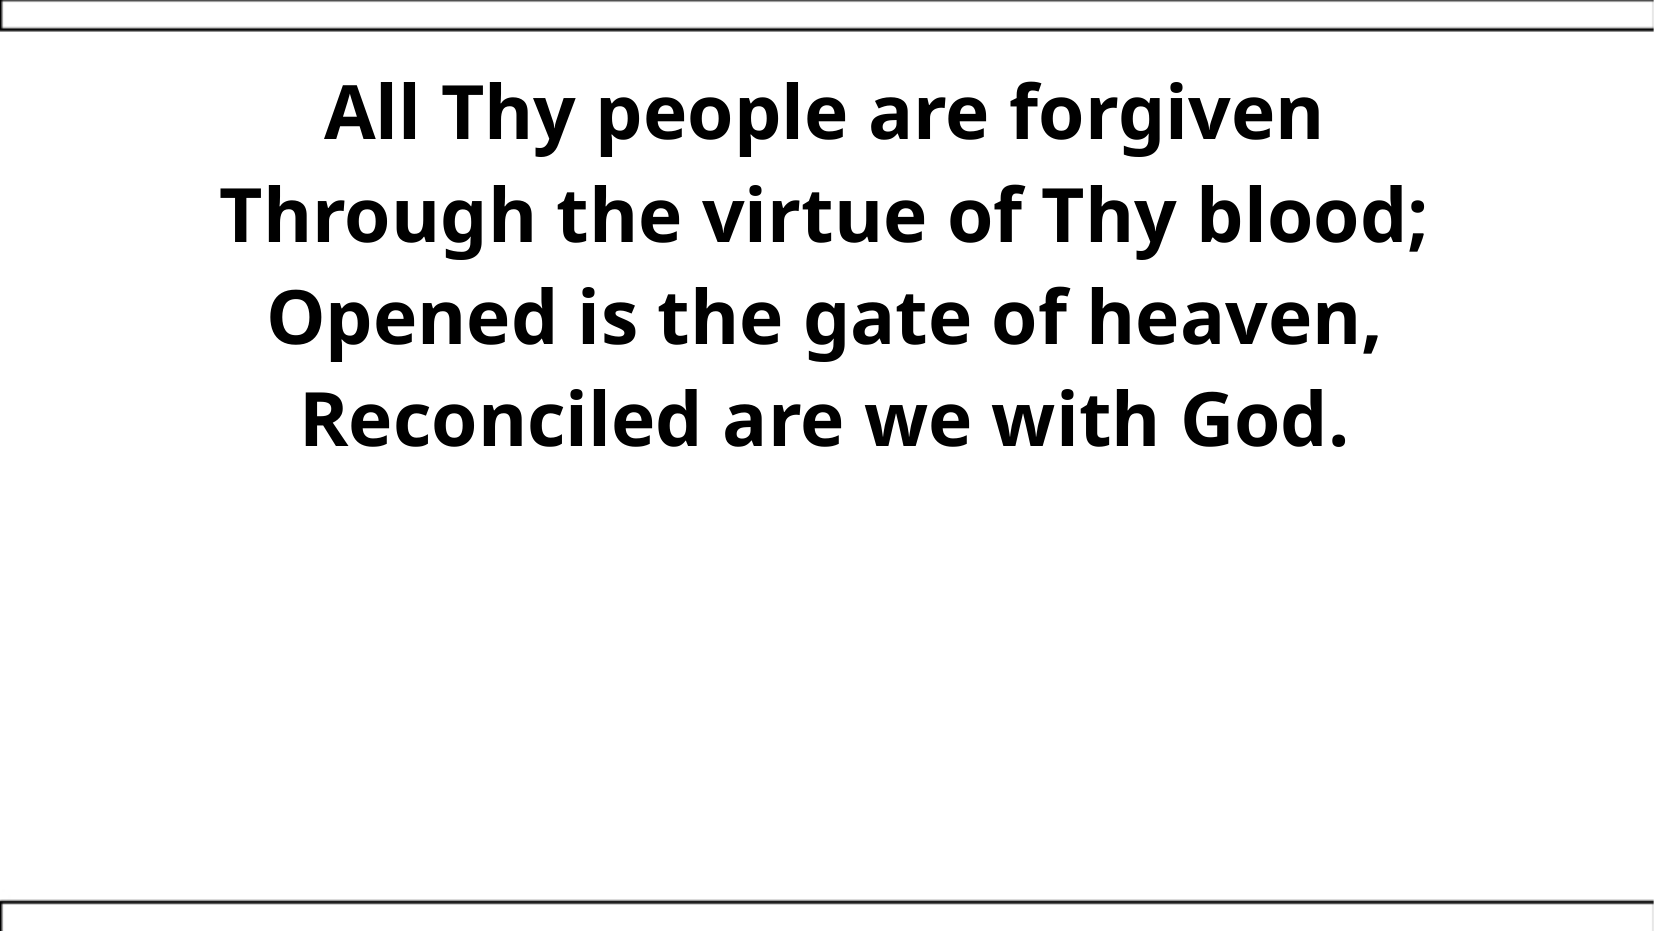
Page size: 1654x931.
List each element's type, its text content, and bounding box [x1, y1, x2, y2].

text_box All Thy people are forgiven Through the virtue of Thy blood; Opened is the gate of heaven, Reconciled are we with God. [75, 52, 1576, 467]
picture [0, 0, 1654, 931]
